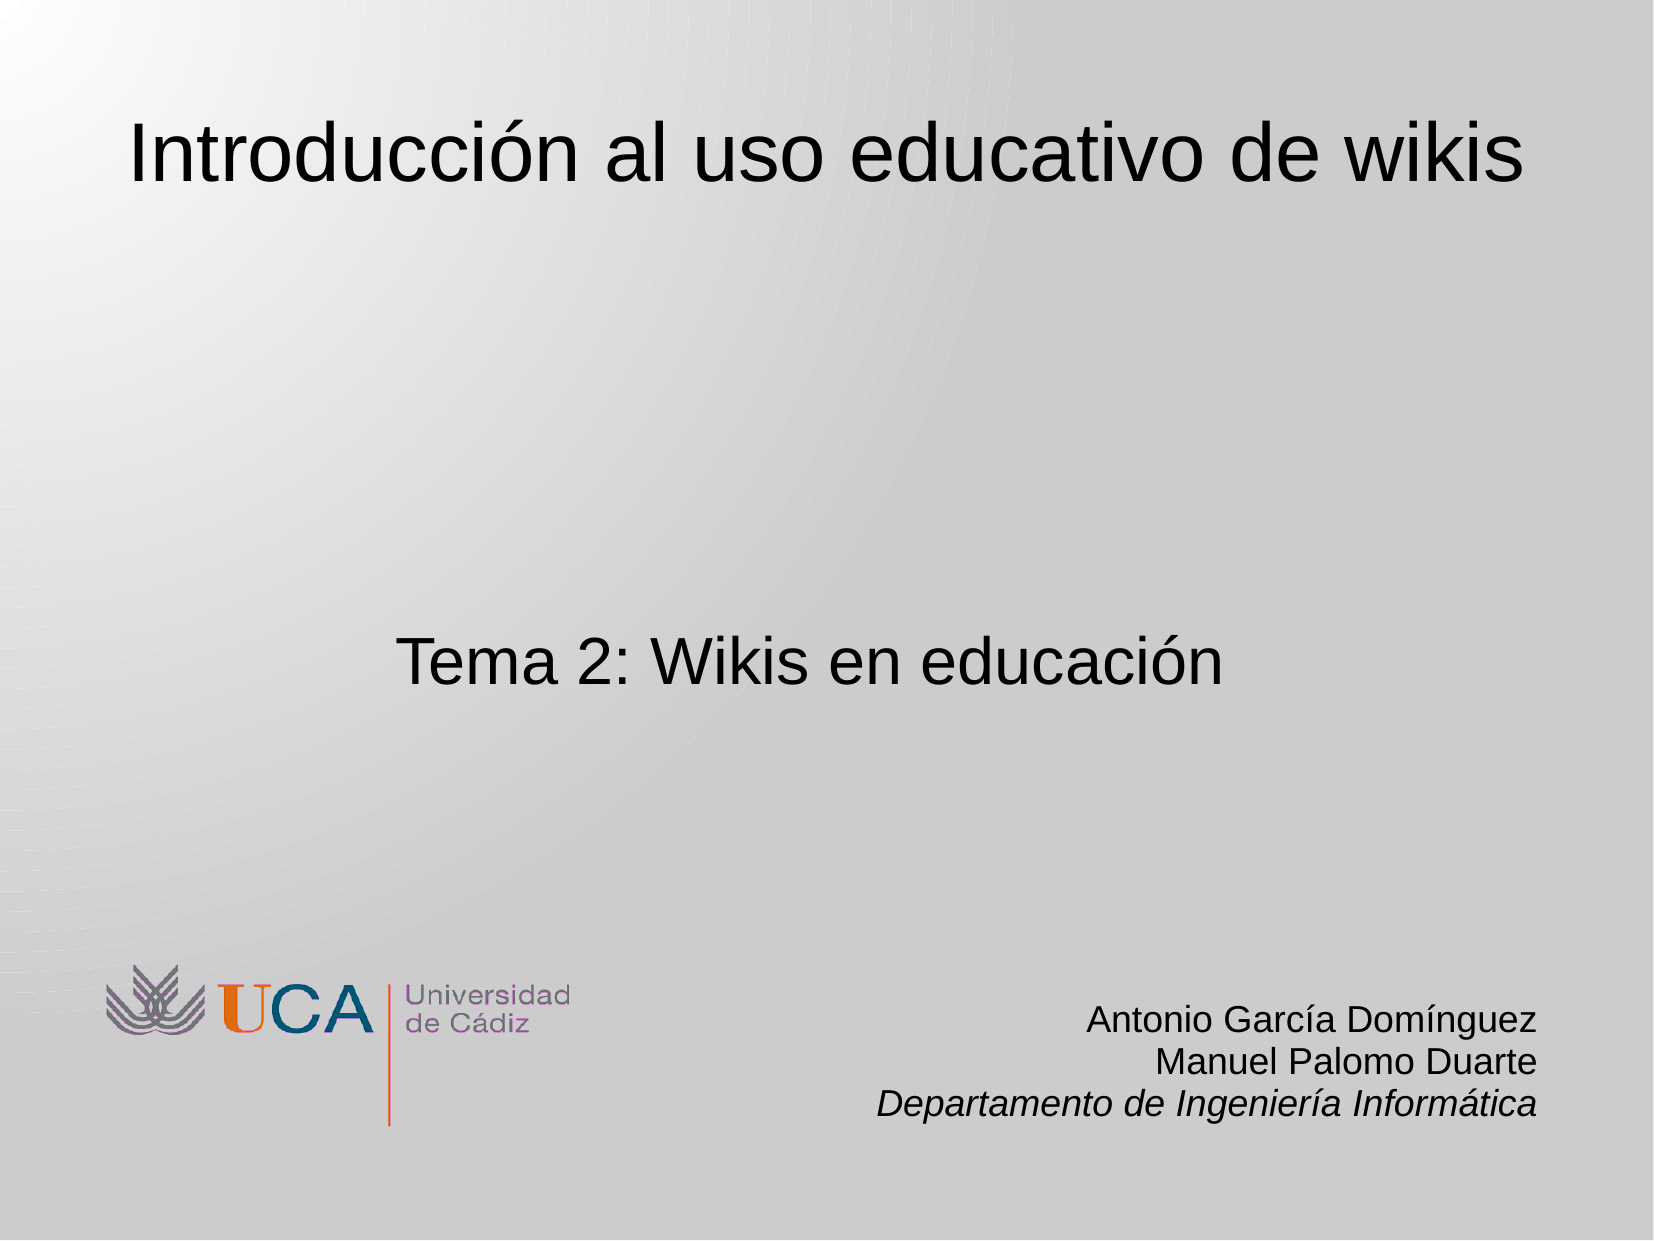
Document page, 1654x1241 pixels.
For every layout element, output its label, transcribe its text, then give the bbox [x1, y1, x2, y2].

picture [101, 956, 579, 1134]
subtitle Tema 2: Wikis en educación Antonio García Domínguez Manuel Palomo Duarte Departamento de Ingeniería Informática [82, 175, 1538, 1125]
title Introducción al uso educativo de wikis [82, 49, 1571, 257]
